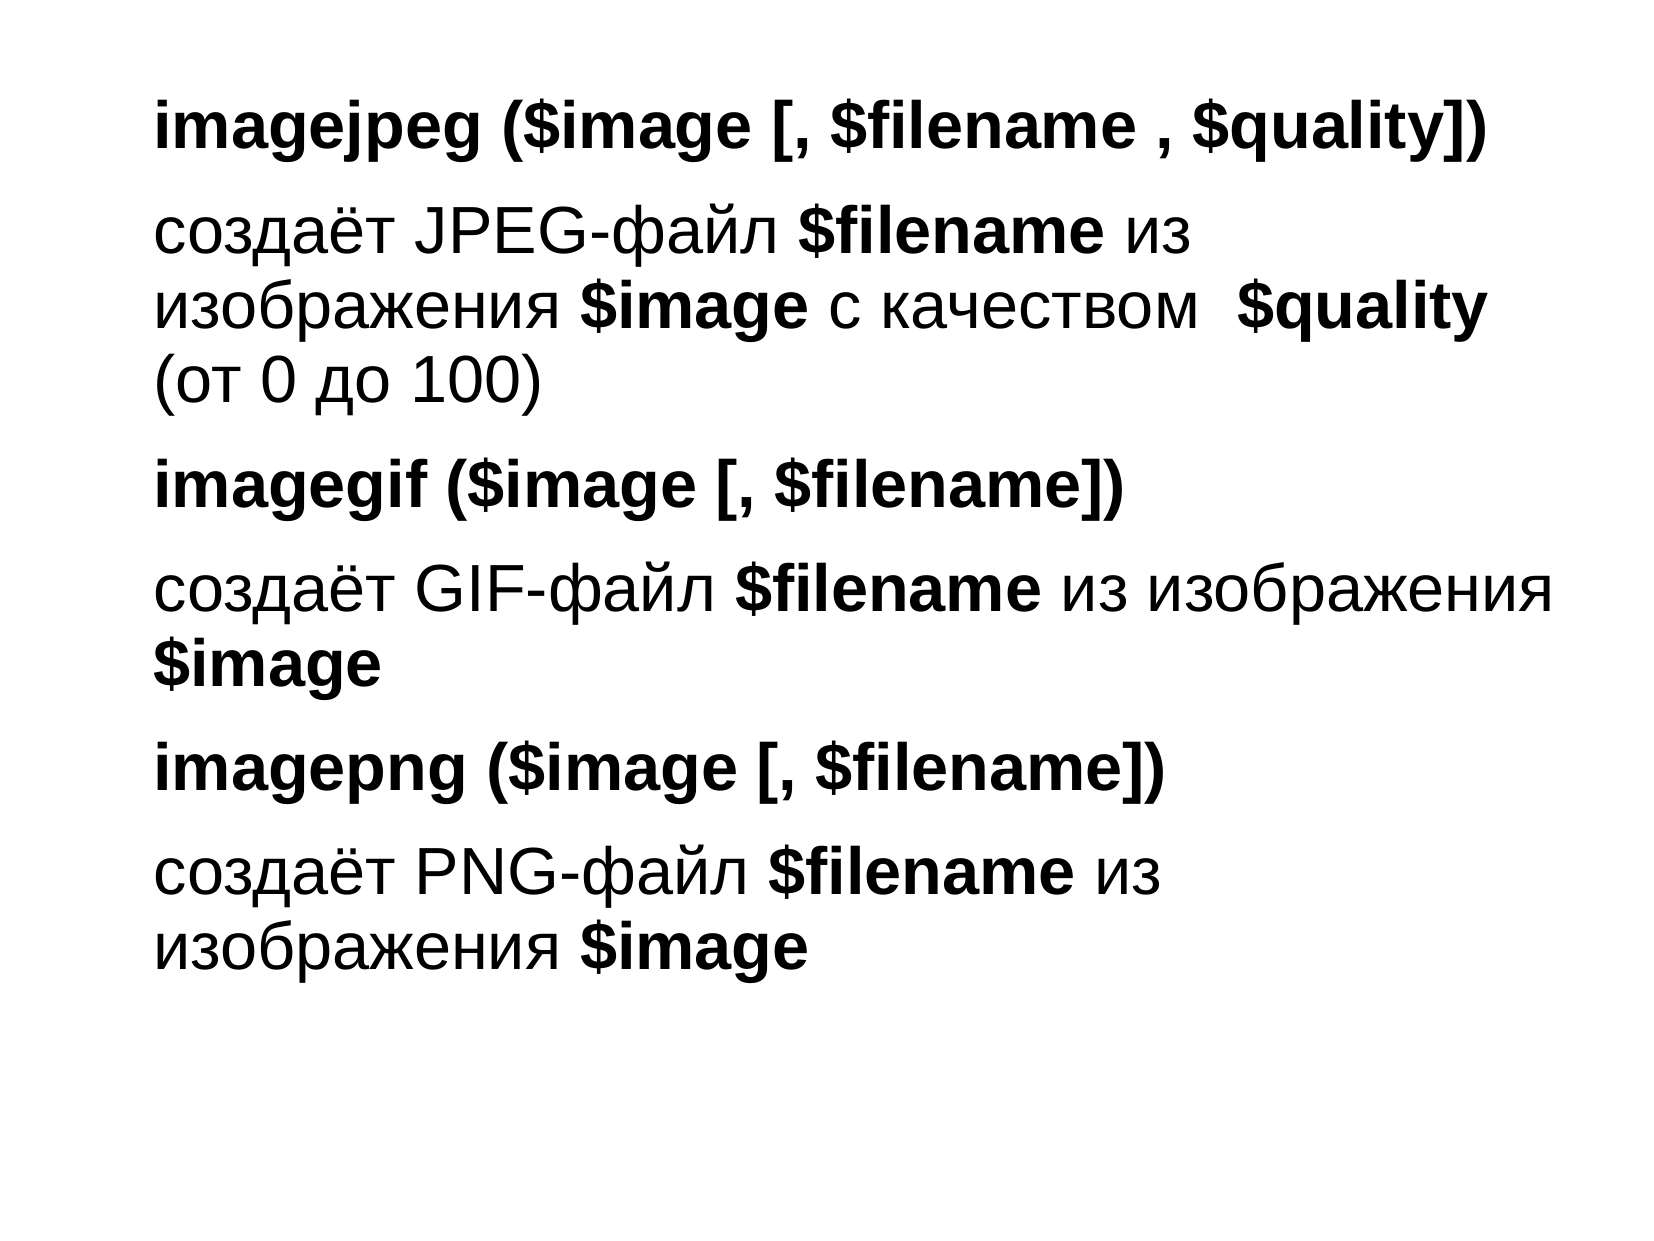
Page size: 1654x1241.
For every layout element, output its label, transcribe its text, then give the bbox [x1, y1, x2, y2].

list imagejpeg ($image [, $filename , $quality]) создаёт JPEG-файл $filename из изображения $image с качеством $quality (от 0 до 100) imagegif ($image [, $filename]) создаёт GIF-файл $filename из изображения $image imagepng ($image [, $filename]) создаёт PNG-файл $filename из изображения $image [82, 88, 1571, 1109]
